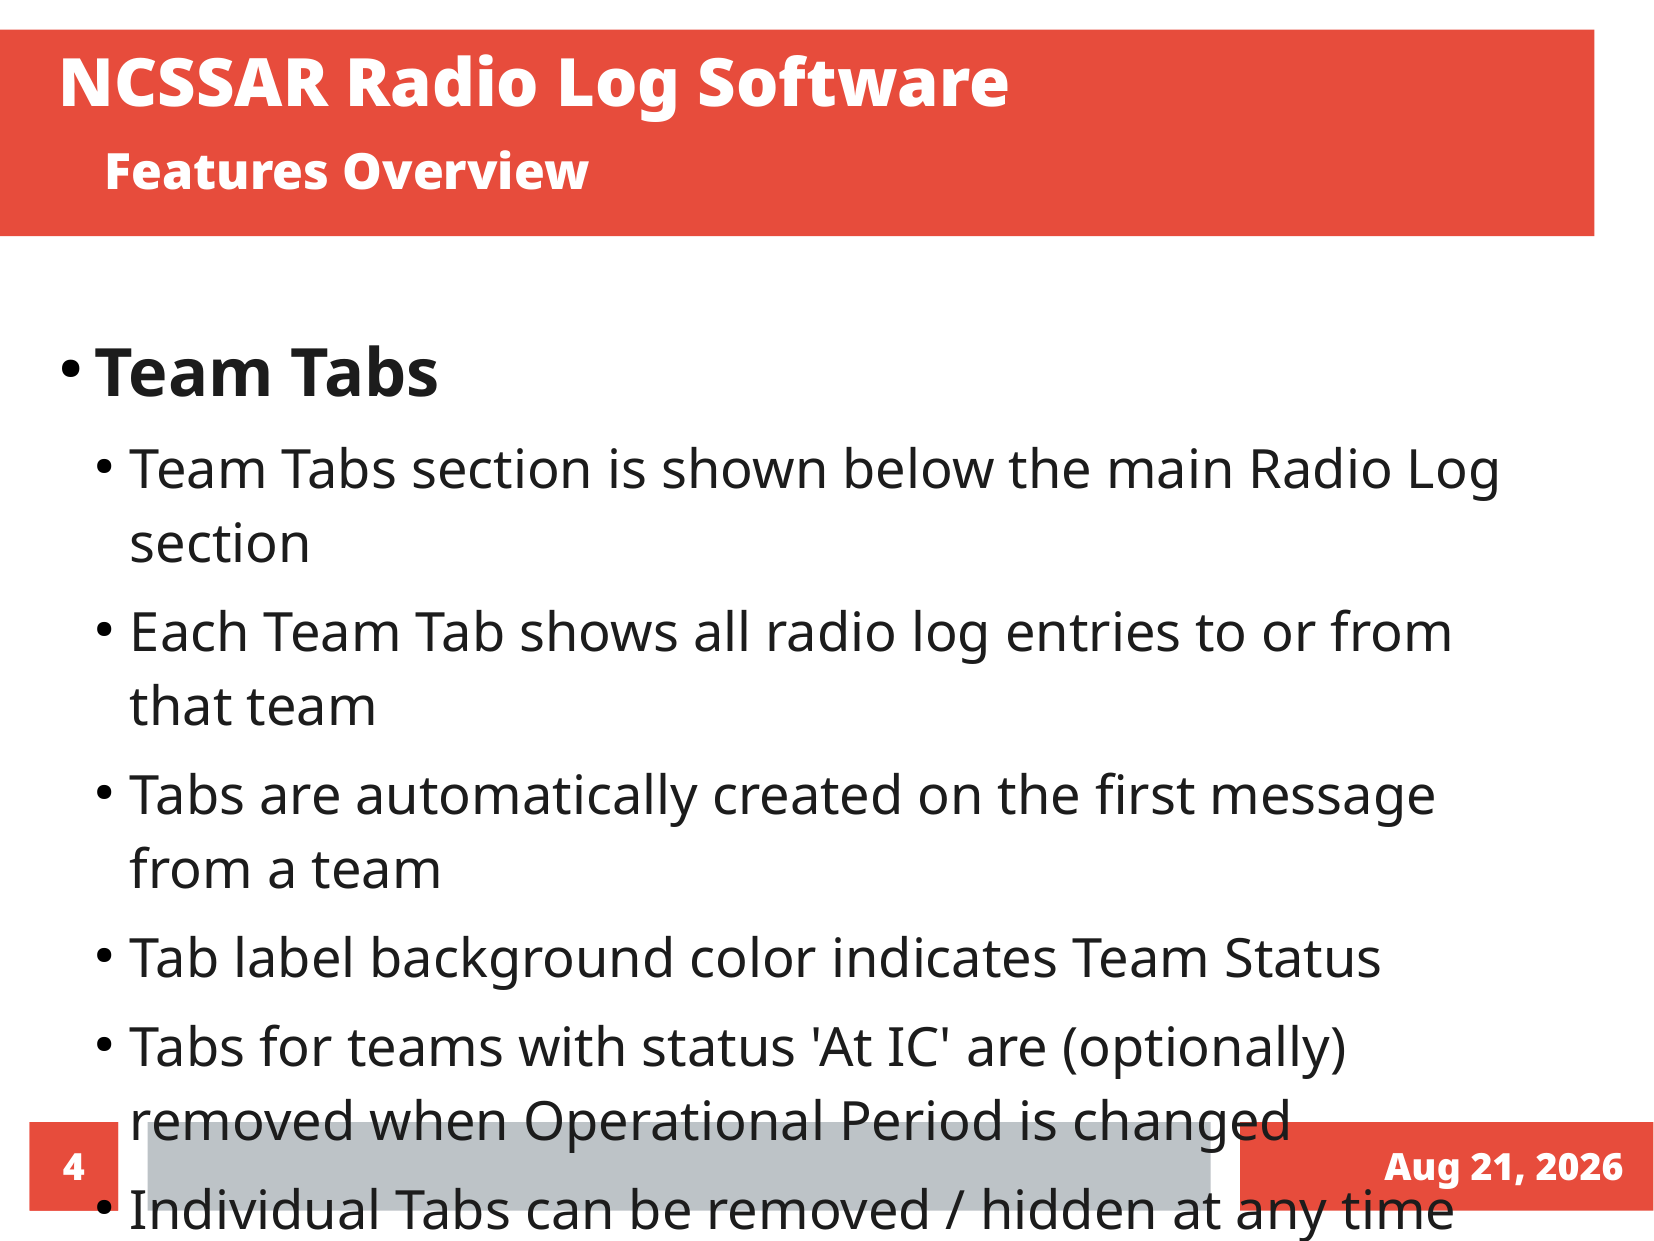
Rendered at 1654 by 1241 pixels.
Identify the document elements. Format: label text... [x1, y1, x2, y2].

title NCSSAR Radio Log Software Features Overview [59, 48, 1595, 207]
subtitle Team Tabs Team Tabs section is shown below the main Radio Log section Each Team Tab shows all radio log entries to or from that team Tabs are automatically created on the first message from a team Tab label background color indicates Team Status Tabs for teams with status 'At IC' are (optionally) removed when Operational Period is changed Individual Tabs can be removed / hidden at any time Tab contents can be printed separately [59, 324, 1565, 1093]
